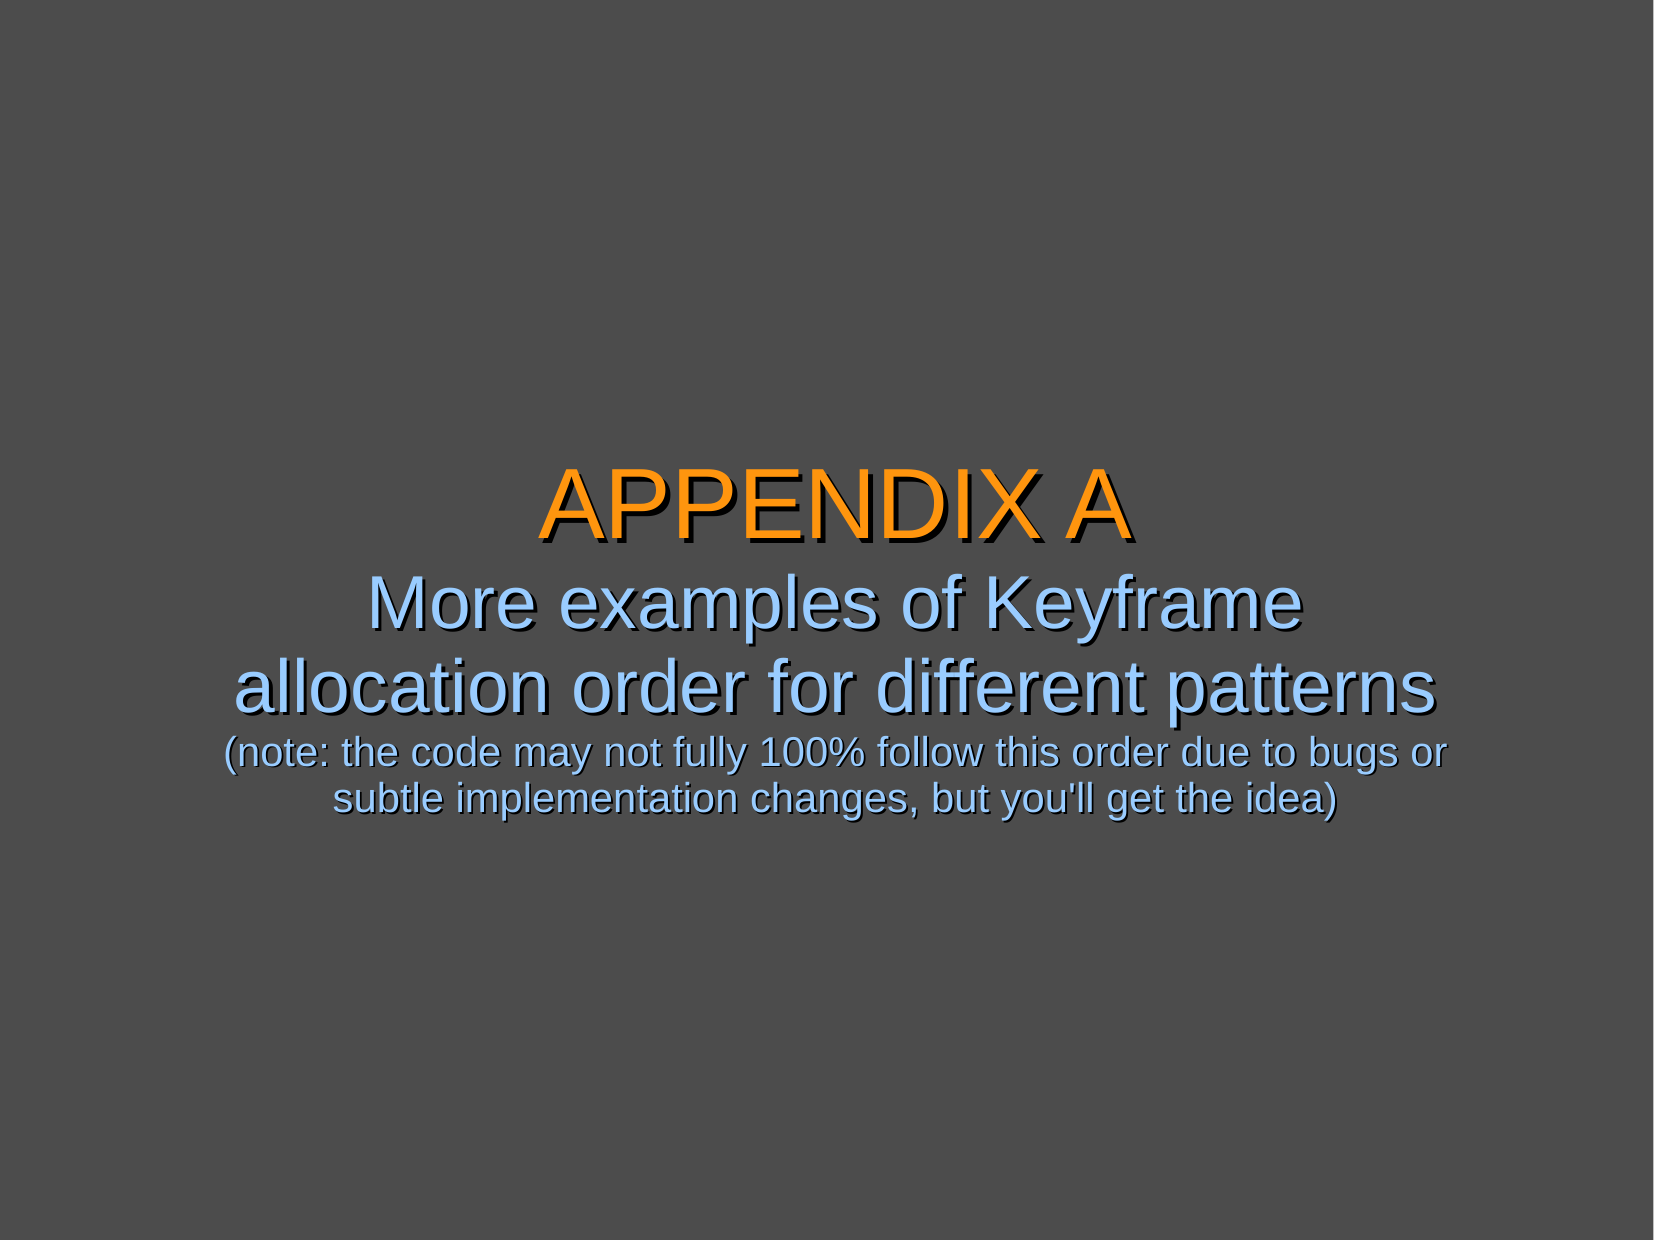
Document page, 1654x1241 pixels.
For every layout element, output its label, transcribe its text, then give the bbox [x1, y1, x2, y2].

text_box APPENDIX A More examples of Keyframe allocation order for different patterns (note: the code may not fully 100% follow this order due to bugs or subtle implementation changes, but you'll get the idea) [200, 441, 1471, 831]
